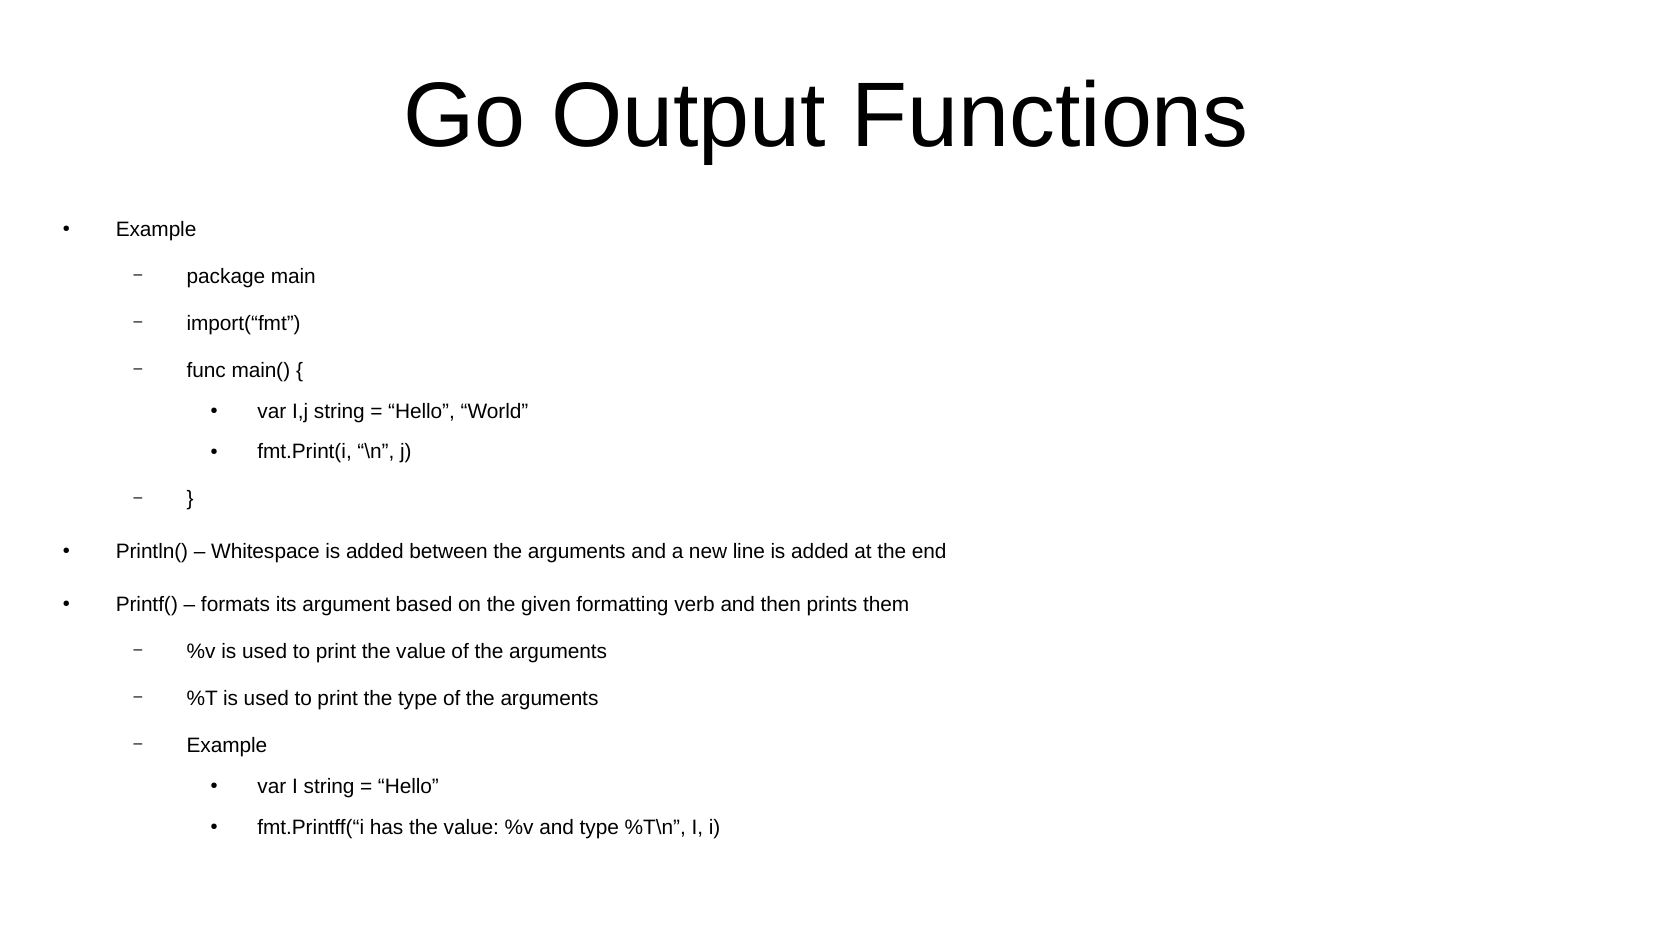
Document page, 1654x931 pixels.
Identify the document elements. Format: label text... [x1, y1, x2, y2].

title Go Output Functions [82, 37, 1571, 193]
list Example package main import(“fmt”) func main() { var I,j string = “Hello”, “World” fmt.Print(i, “\n”, j) } Println() – Whitespace is added between the arguments and a new line is added at the end Printf() – formats its argument based on the given formatting verb and then prints them %v is used to print the value of the arguments %T is used to print the type of the arguments Example var I string = “Hello” fmt.Printff(“i has the value: %v and type %T\n”, I, i) [45, 217, 1571, 916]
